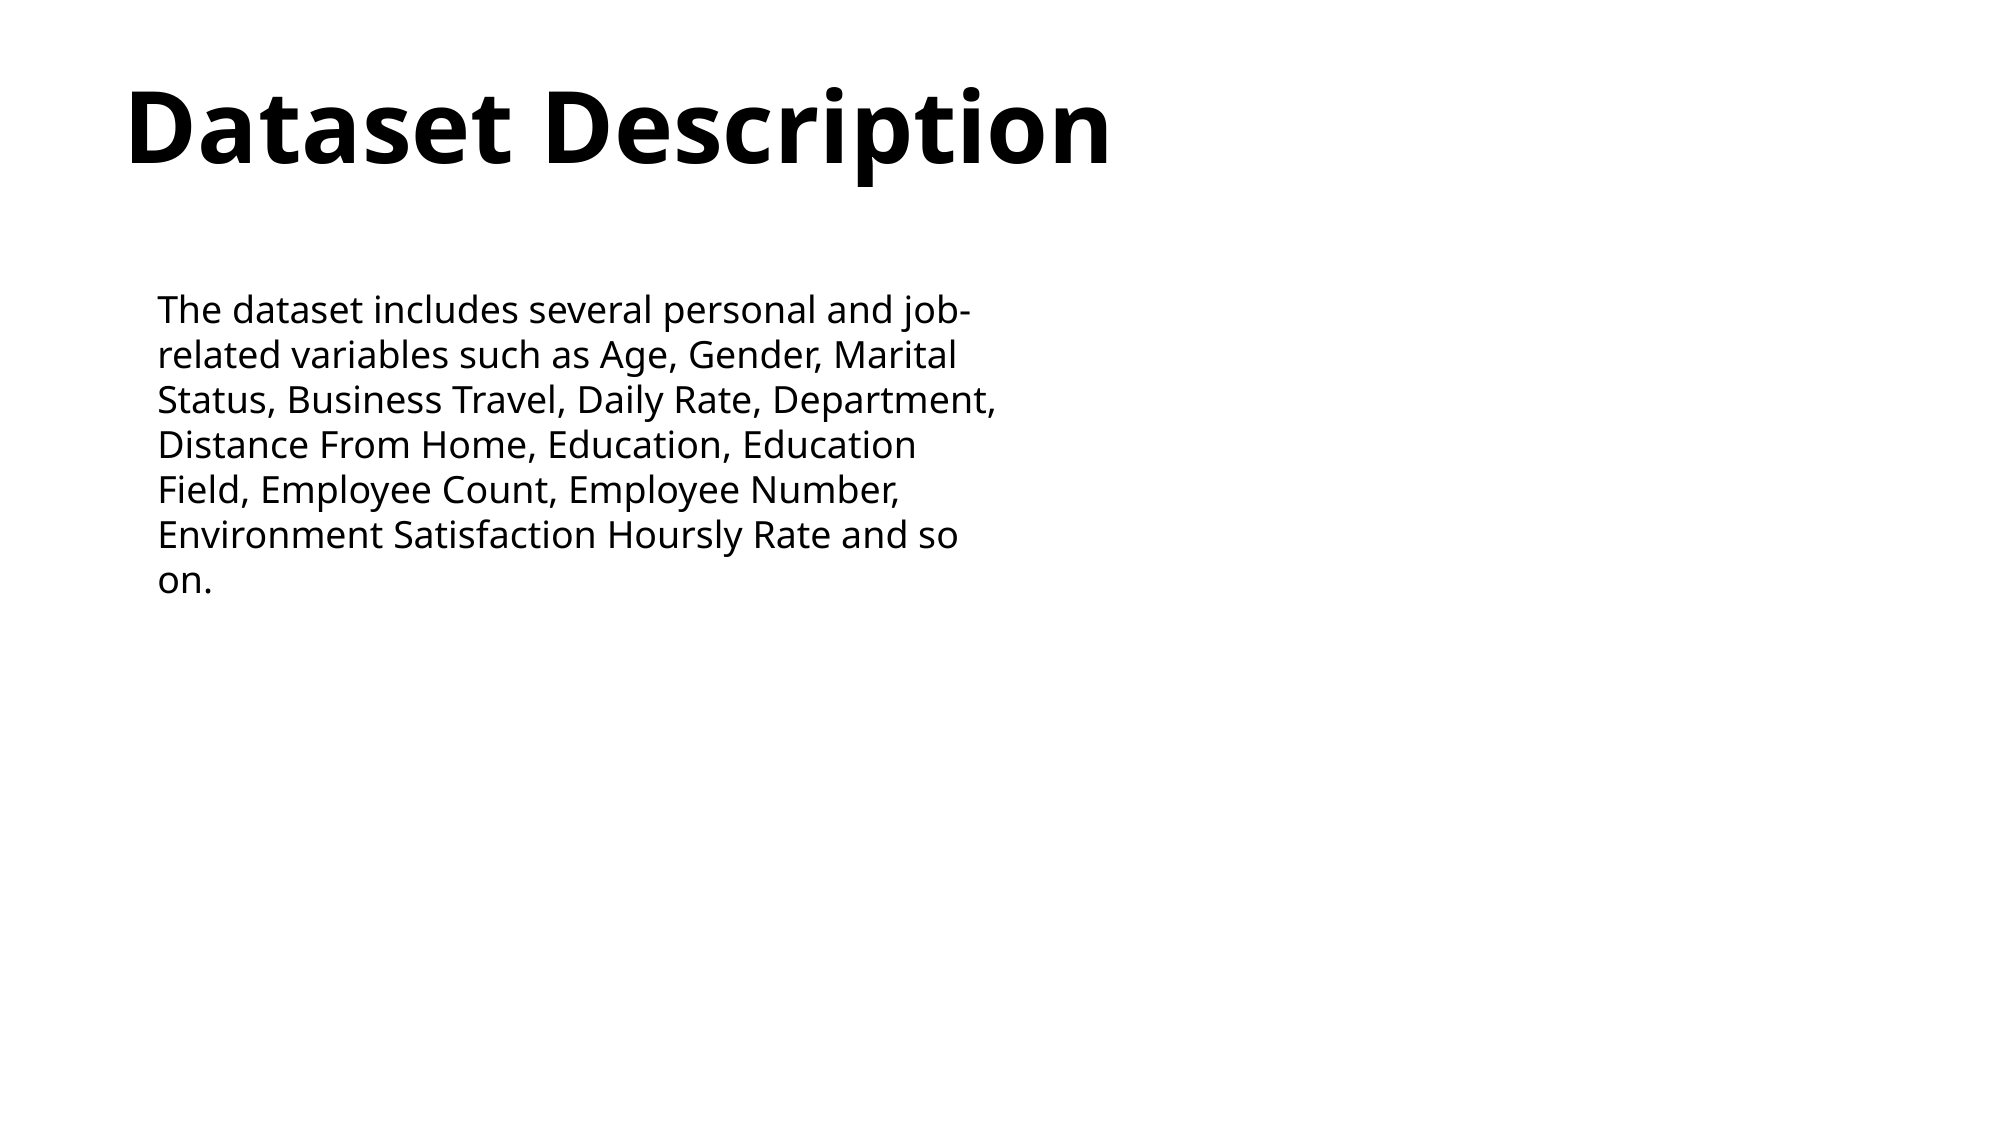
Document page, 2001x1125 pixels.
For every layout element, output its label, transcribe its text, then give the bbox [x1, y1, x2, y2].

text_box The dataset includes several personal and job-related variables such as Age, Gender, Marital Status, Business Travel, Daily Rate, Department, Distance From Home, Education, Education Field, Employee Count, Employee Number, Environment Satisfaction Hoursly Rate and so on. [142, 278, 1033, 567]
title Dataset Description [123, 63, 1877, 188]
